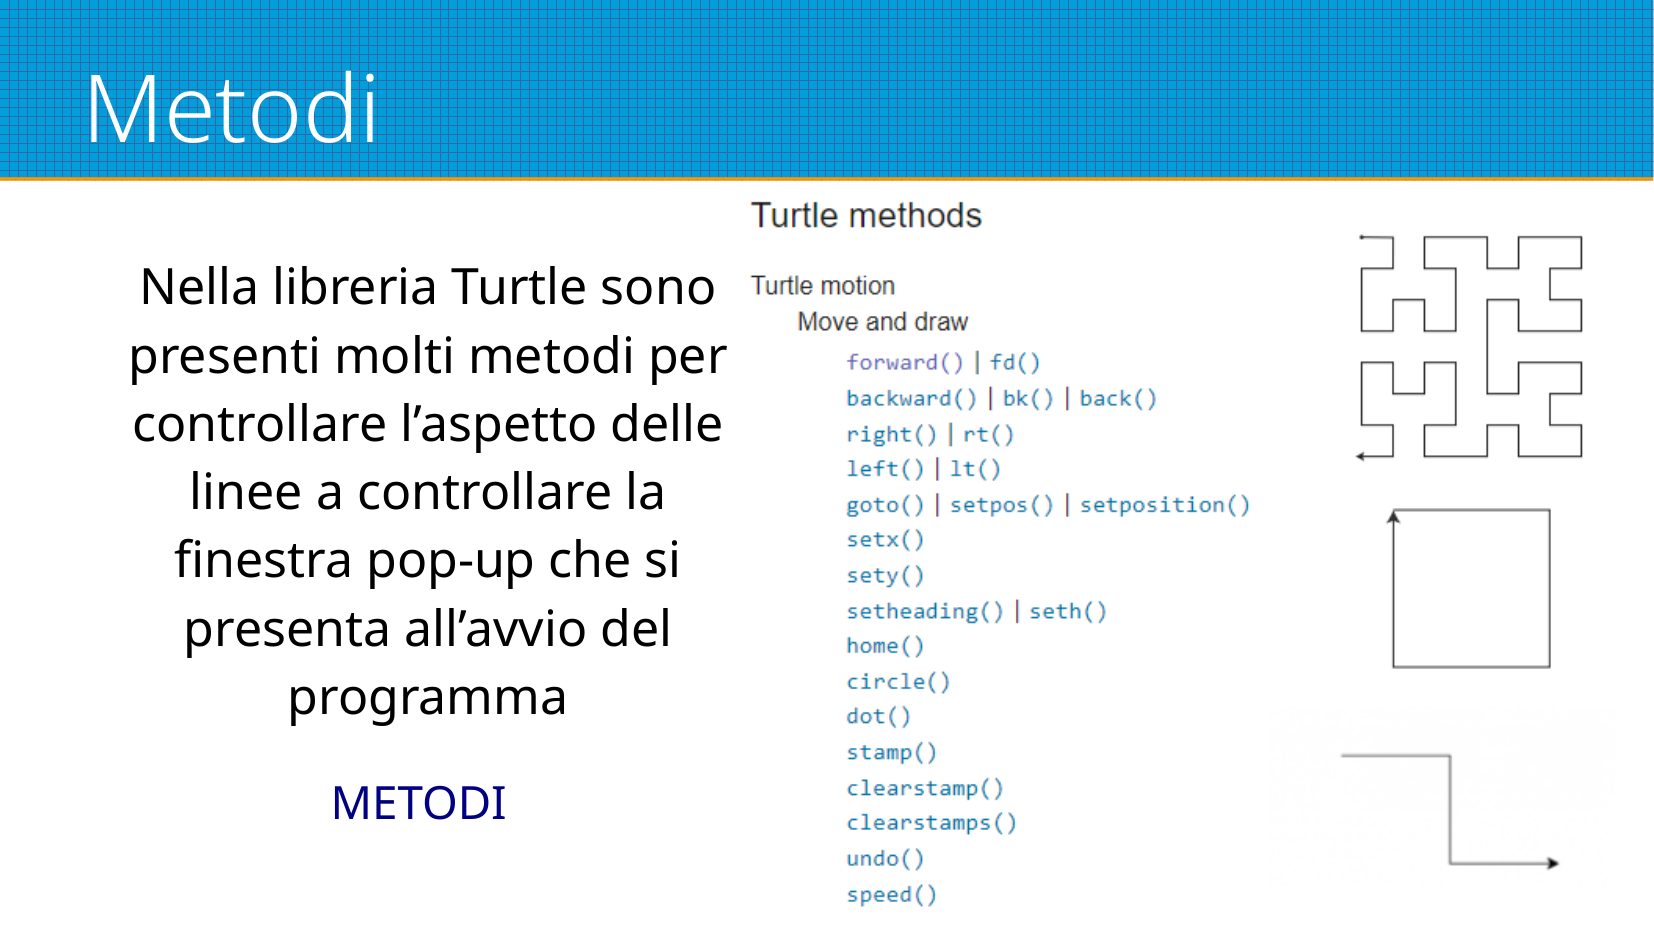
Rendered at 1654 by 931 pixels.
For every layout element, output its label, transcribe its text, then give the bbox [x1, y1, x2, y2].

picture [1379, 496, 1565, 680]
title Metodi [82, 14, 1571, 171]
picture [1347, 227, 1595, 473]
text_box METODI [324, 767, 548, 836]
text_box Nella libreria Turtle sono presenti molti metodi per controllare l’aspetto delle linee a controllare la finestra pop-up che si presenta all’avvio del programma [118, 295, 739, 686]
picture [744, 193, 1615, 916]
